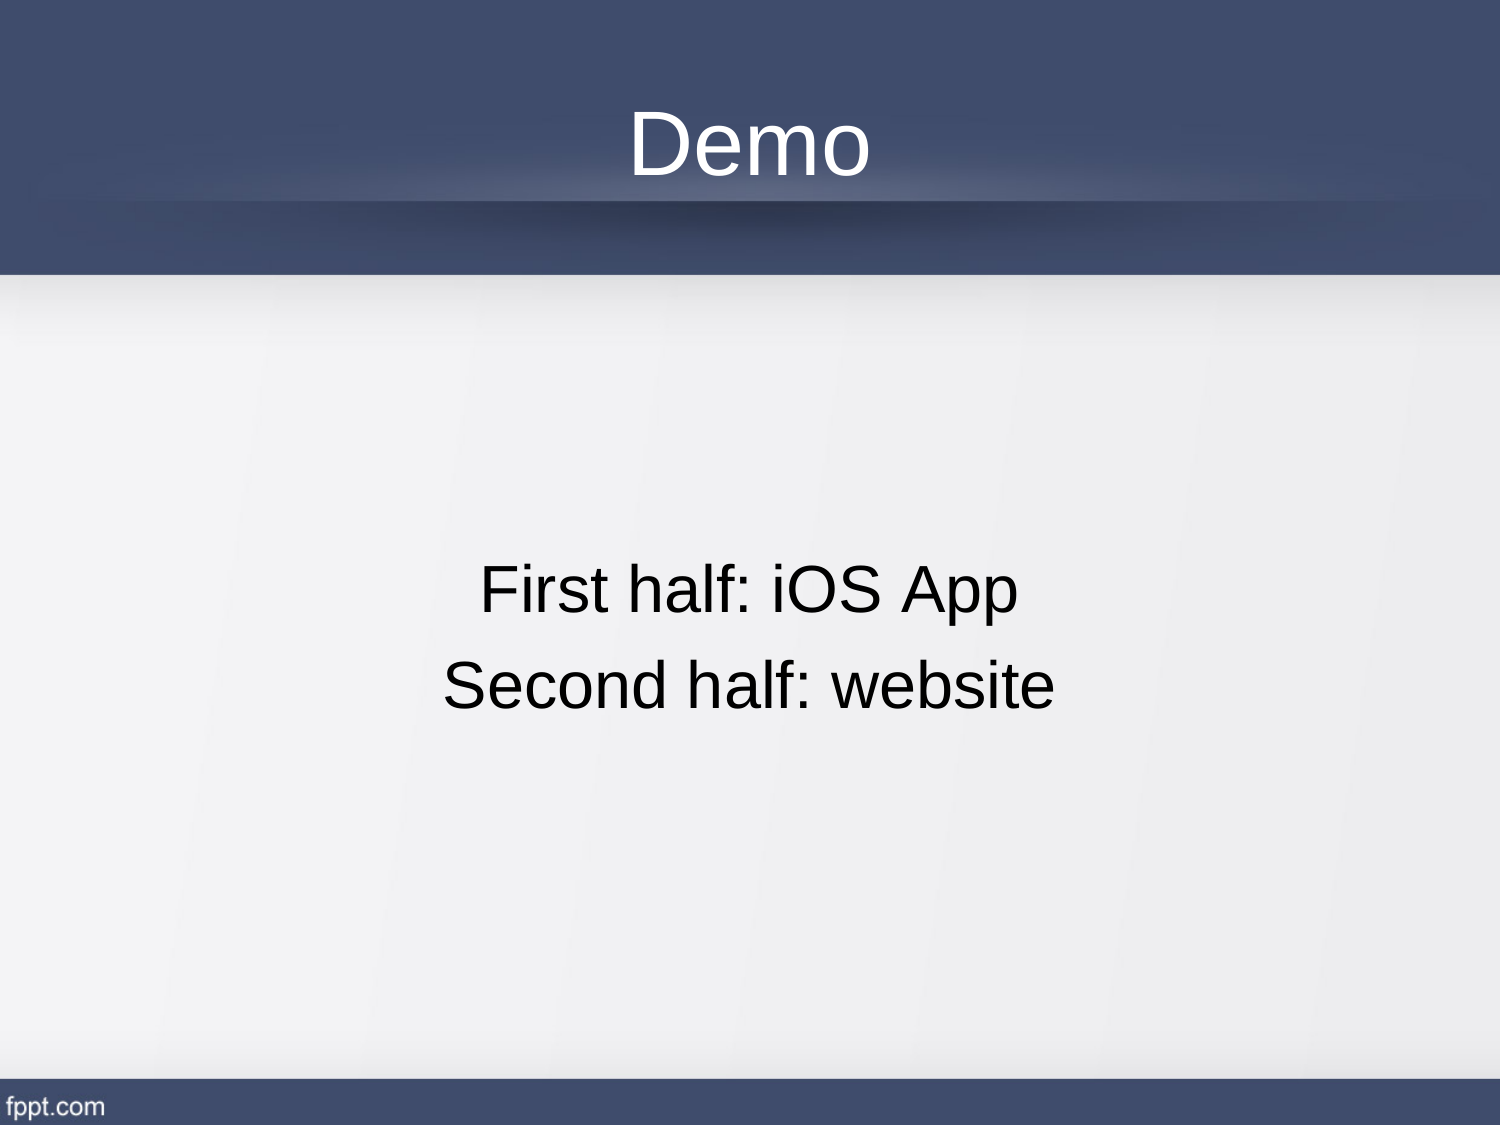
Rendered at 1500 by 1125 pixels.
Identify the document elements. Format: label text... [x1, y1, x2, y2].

title Demo [75, 45, 1426, 233]
picture [0, 0, 1500, 1125]
subtitle First half: iOS App Second half: website [75, 262, 1426, 1005]
